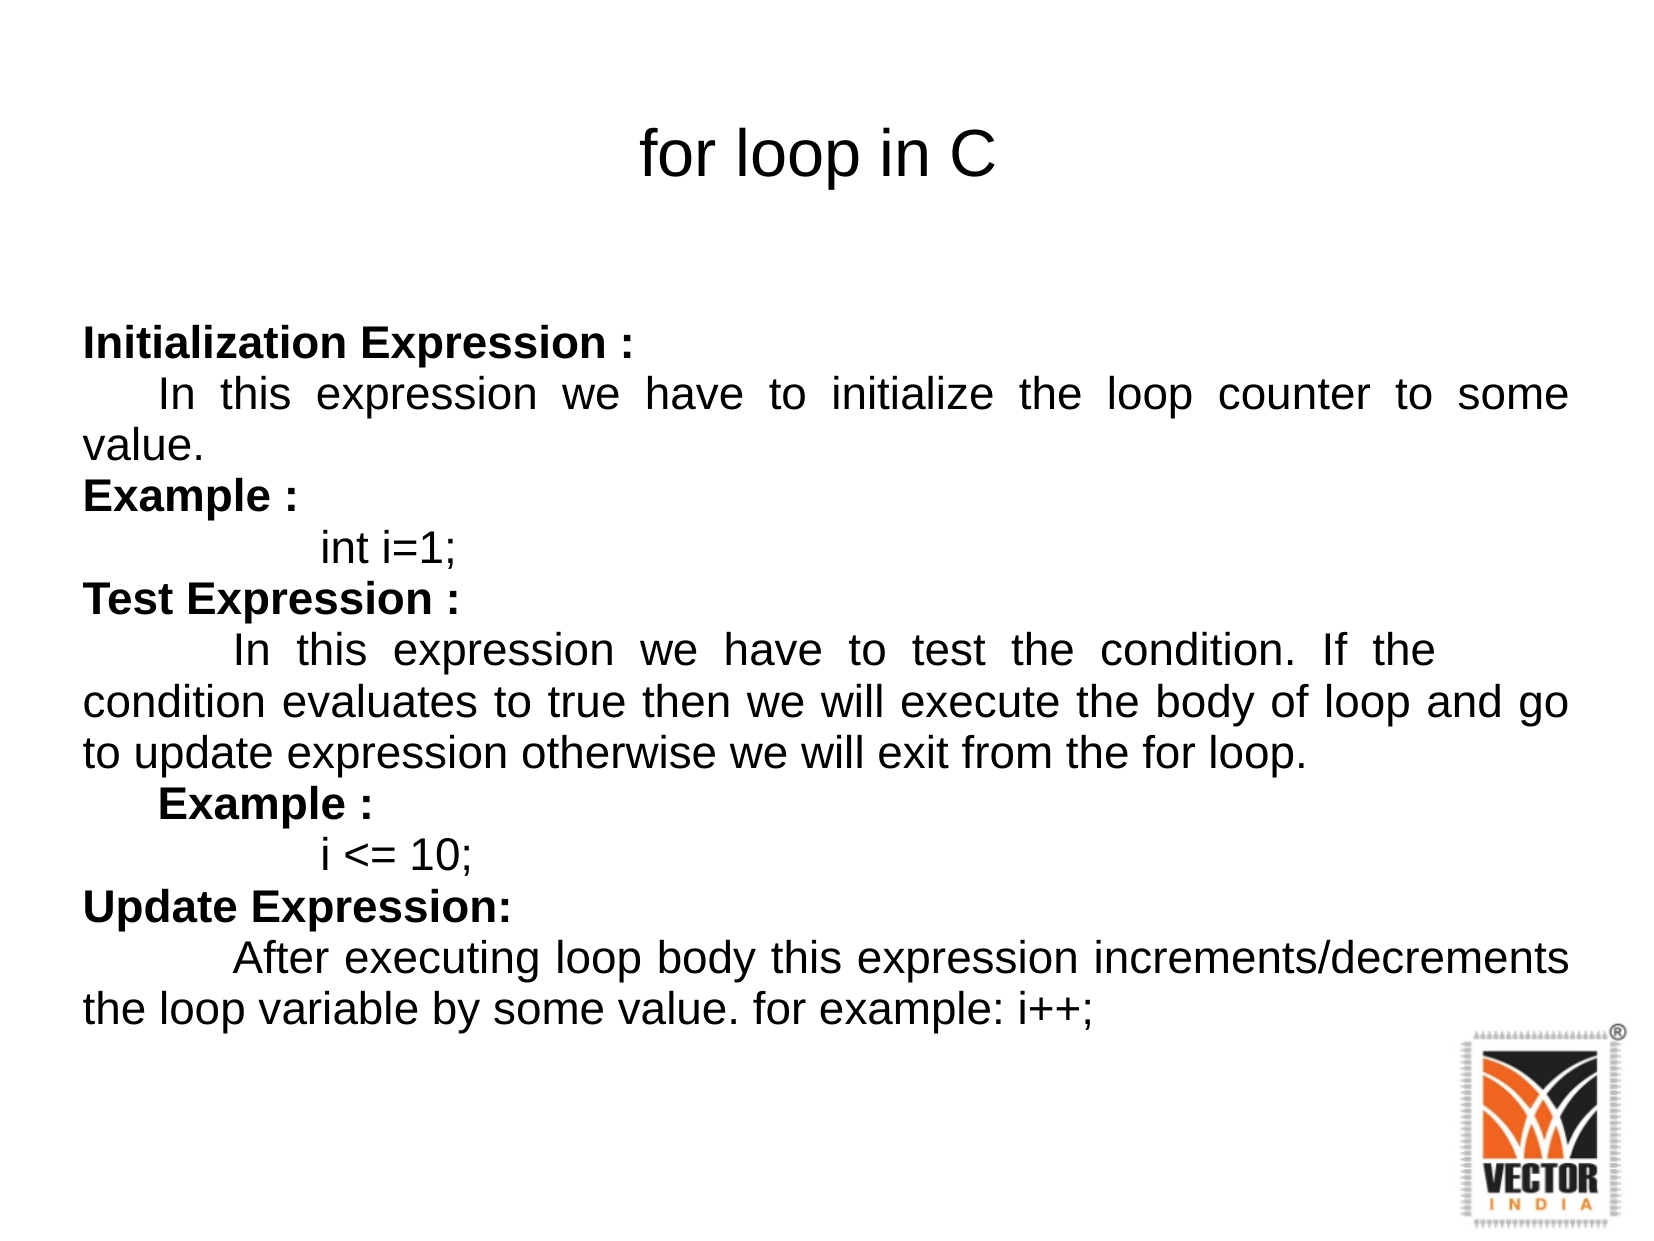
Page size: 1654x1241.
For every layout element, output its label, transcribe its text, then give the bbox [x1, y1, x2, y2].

subtitle Initialization Expression : In this expression we have to initialize the loop counter to some value. Example : int i=1; Test Expression : In this expression we have to test the condition. If the condition evaluates to true then we will execute the body of loop and go to update expression otherwise we will exit from the for loop. Example : i <= 10; Update Expression: After executing loop body this expression increments/decrements the loop variable by some value. for example: i++; [82, 0, 1571, 1241]
picture [1432, 1019, 1654, 1237]
